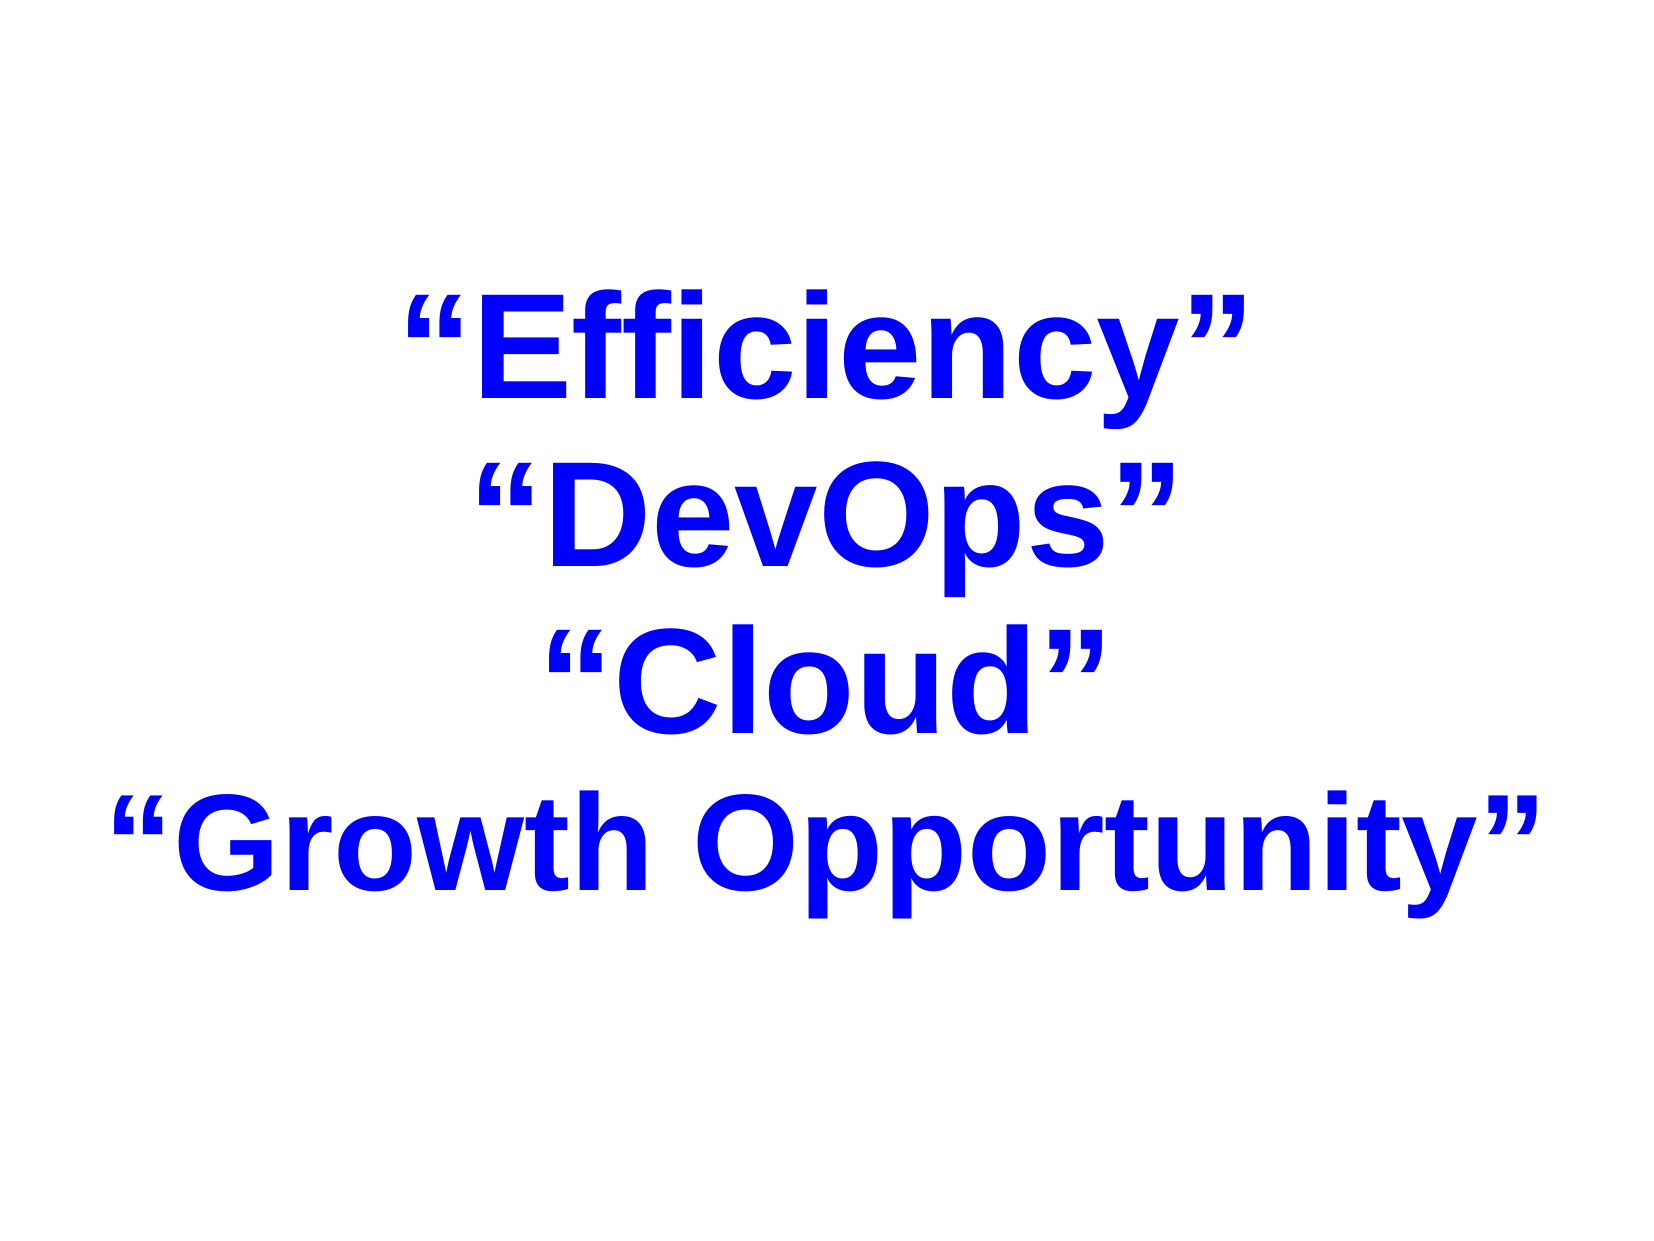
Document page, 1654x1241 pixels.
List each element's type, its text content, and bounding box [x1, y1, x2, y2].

title “Efficiency” “DevOps” “Cloud” “Growth Opportunity” [82, 263, 1571, 920]
